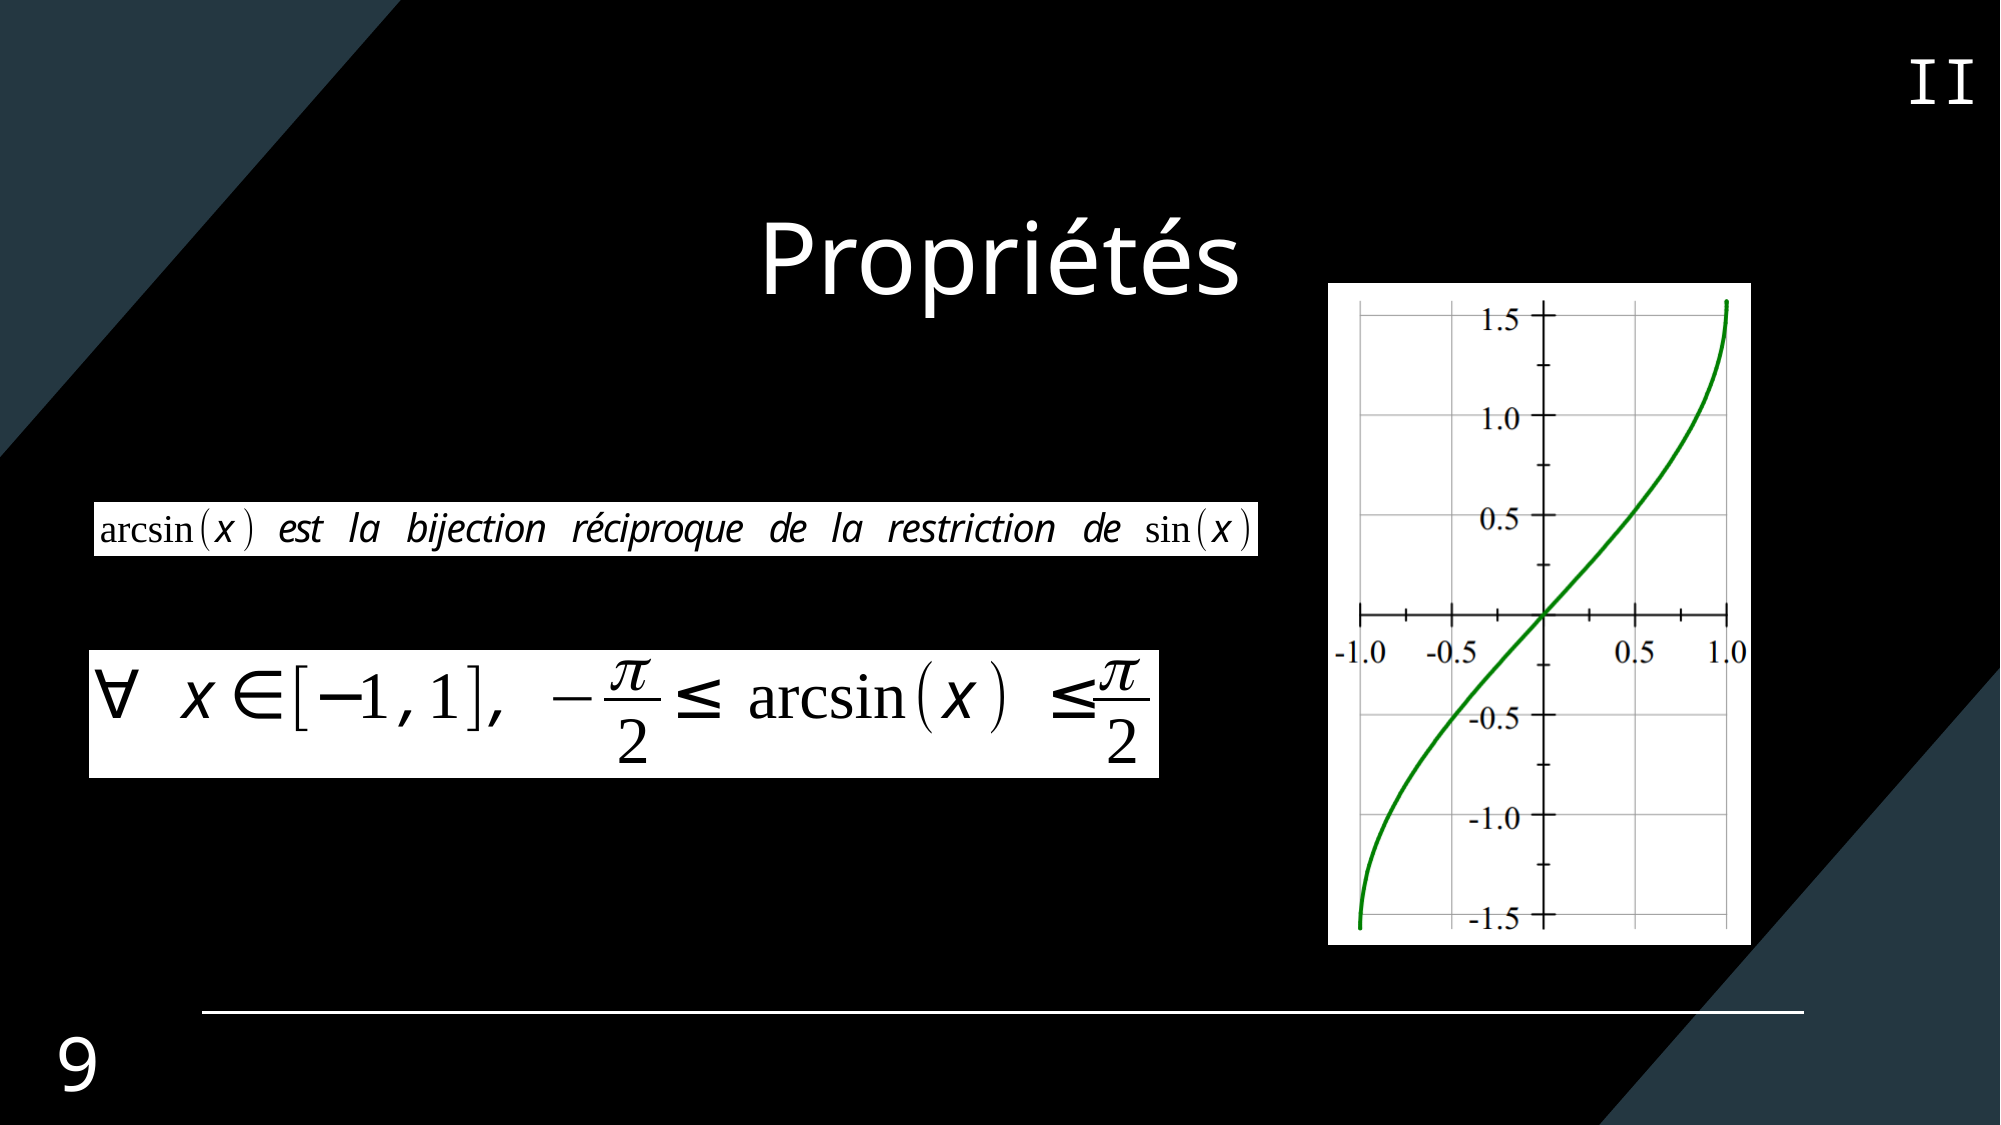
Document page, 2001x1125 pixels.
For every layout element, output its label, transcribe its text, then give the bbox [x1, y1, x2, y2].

chart [93, 501, 1259, 557]
picture [1328, 283, 1751, 945]
chart [88, 649, 1159, 779]
title Propriétés [187, 143, 1813, 367]
text_box II [1889, 30, 1995, 119]
text_box <number> [40, 1003, 433, 1107]
